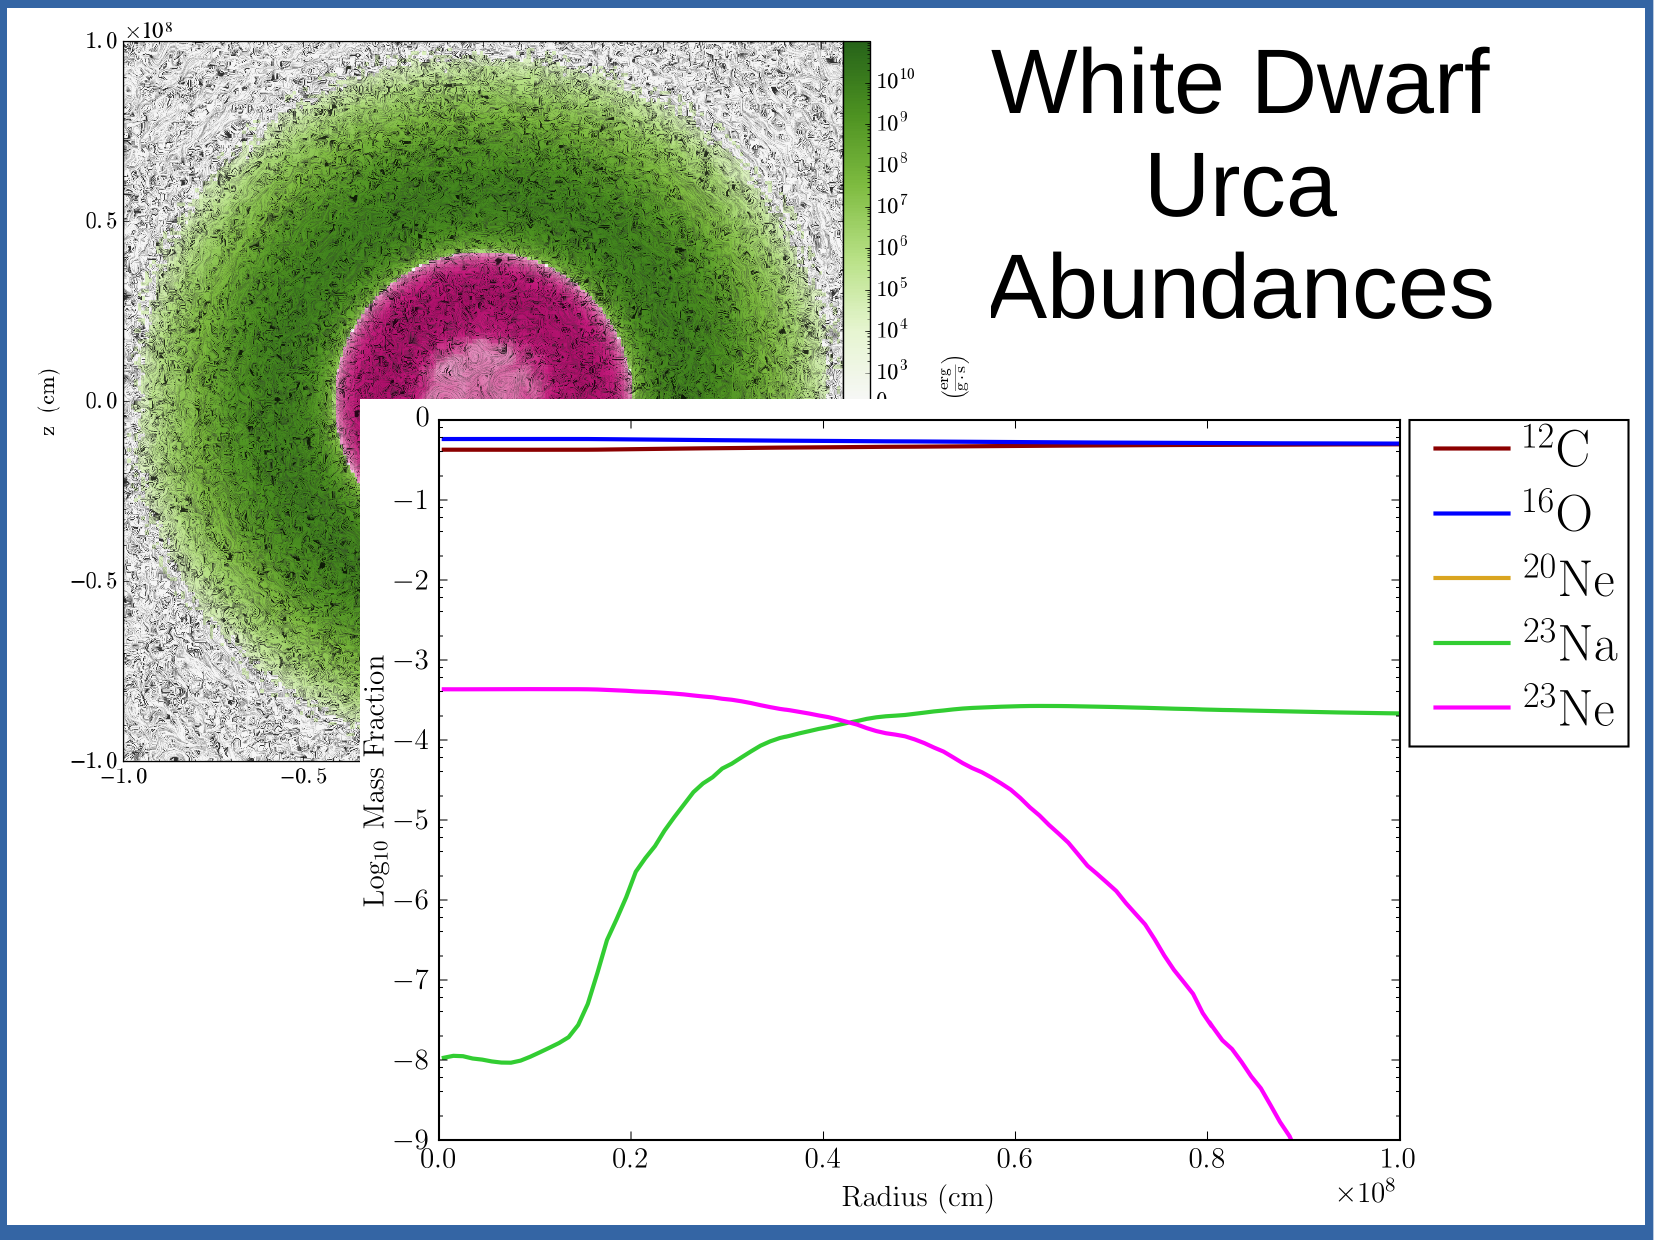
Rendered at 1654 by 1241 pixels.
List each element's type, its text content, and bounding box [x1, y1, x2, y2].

picture [15, 14, 1636, 1221]
title White Dwarf Urca Abundances [991, 30, 1598, 339]
